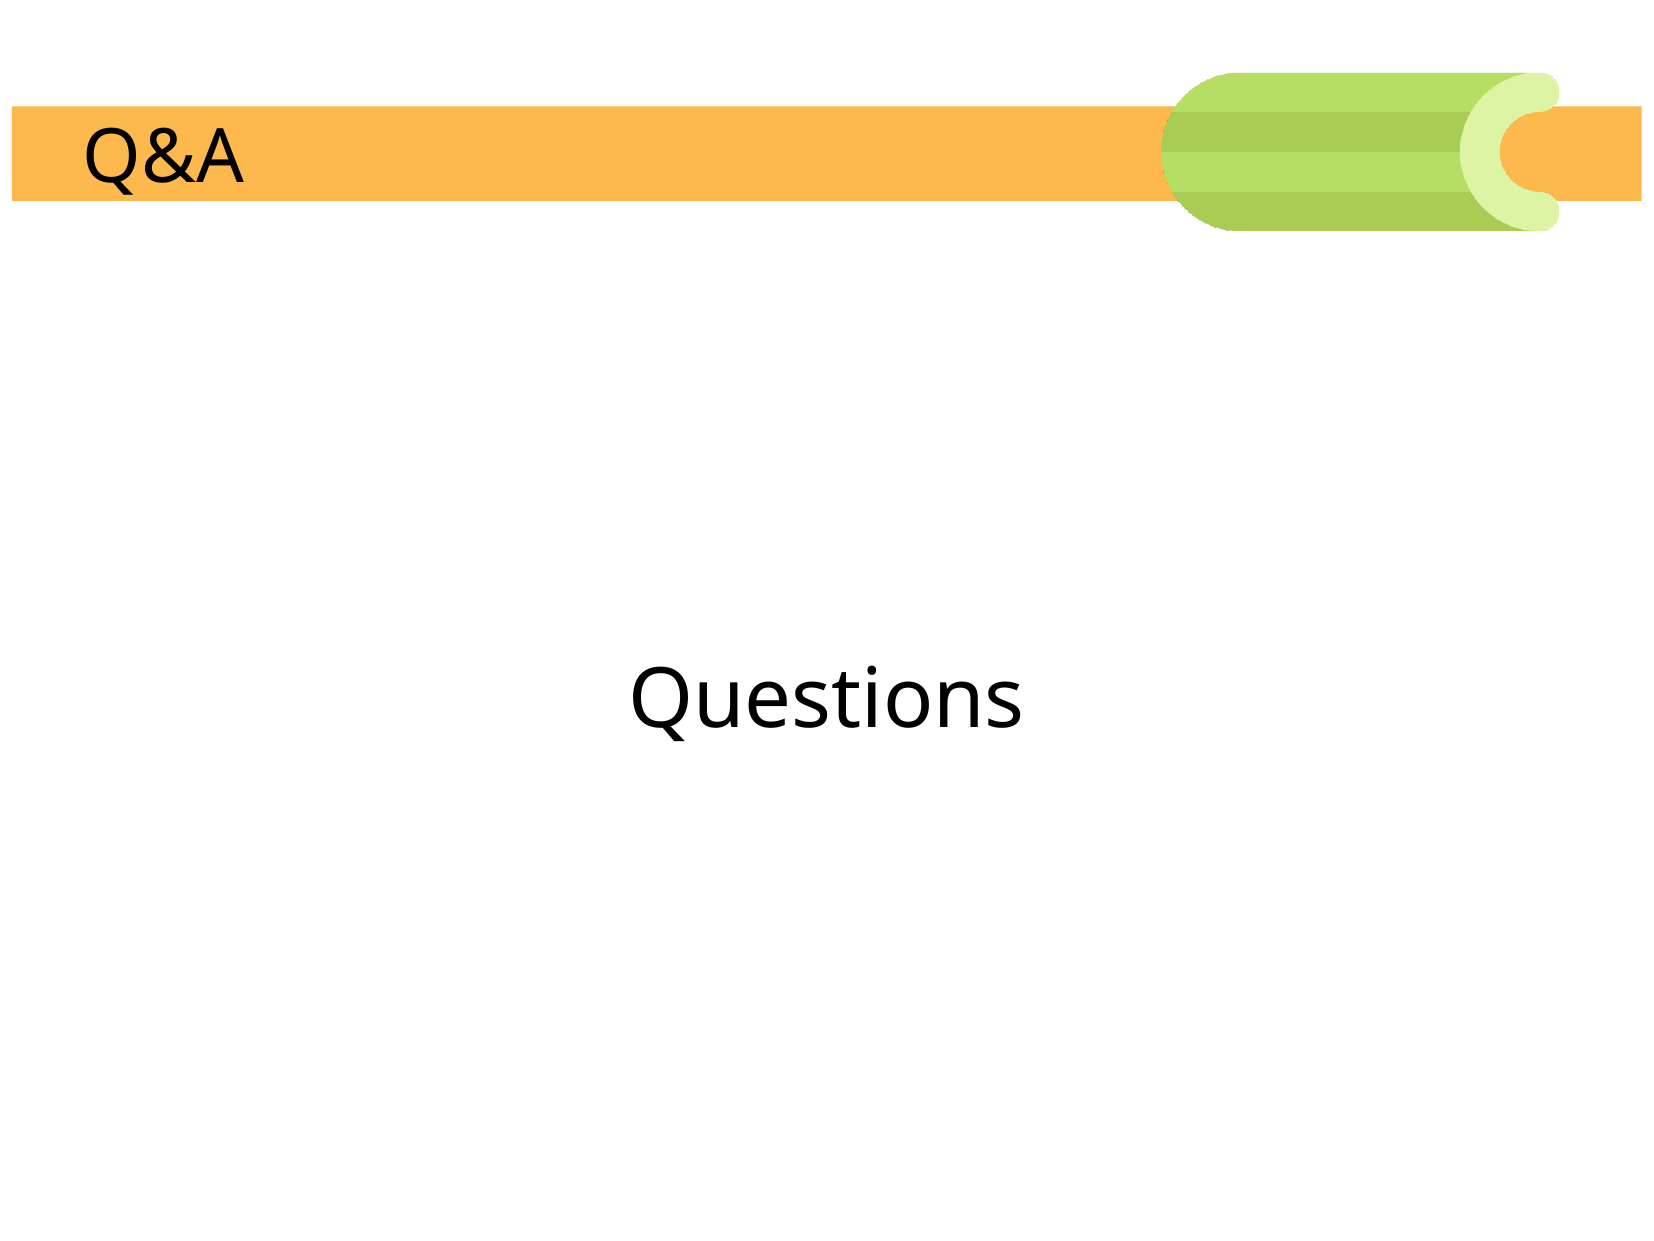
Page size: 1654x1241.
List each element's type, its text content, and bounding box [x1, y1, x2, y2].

list Questions [82, 259, 1571, 1130]
title Q&A [82, 94, 1264, 213]
picture [1160, 0, 1560, 259]
